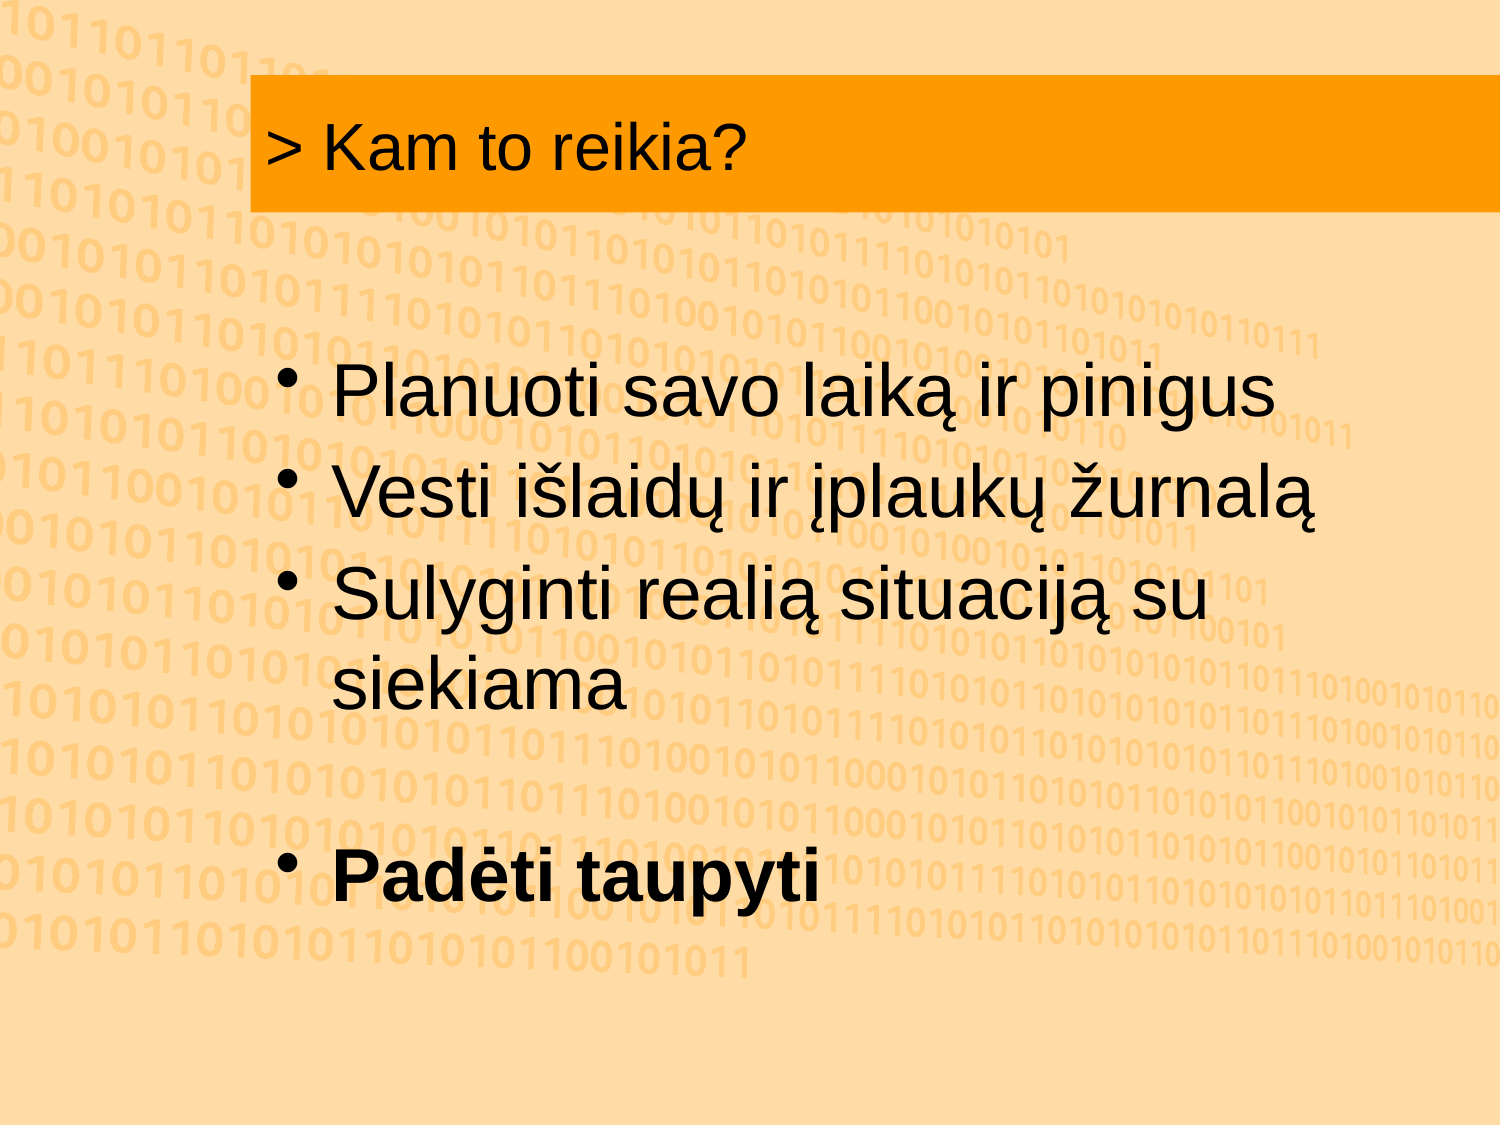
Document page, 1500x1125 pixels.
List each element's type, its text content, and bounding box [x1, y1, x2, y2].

title > Kam to reikia? [250, 75, 1500, 213]
list Planuoti savo laiką ir pinigus Vesti išlaidų ir įplaukų žurnalą Sulyginti realią situaciją su siekiama Padėti taupyti [259, 333, 1382, 1049]
